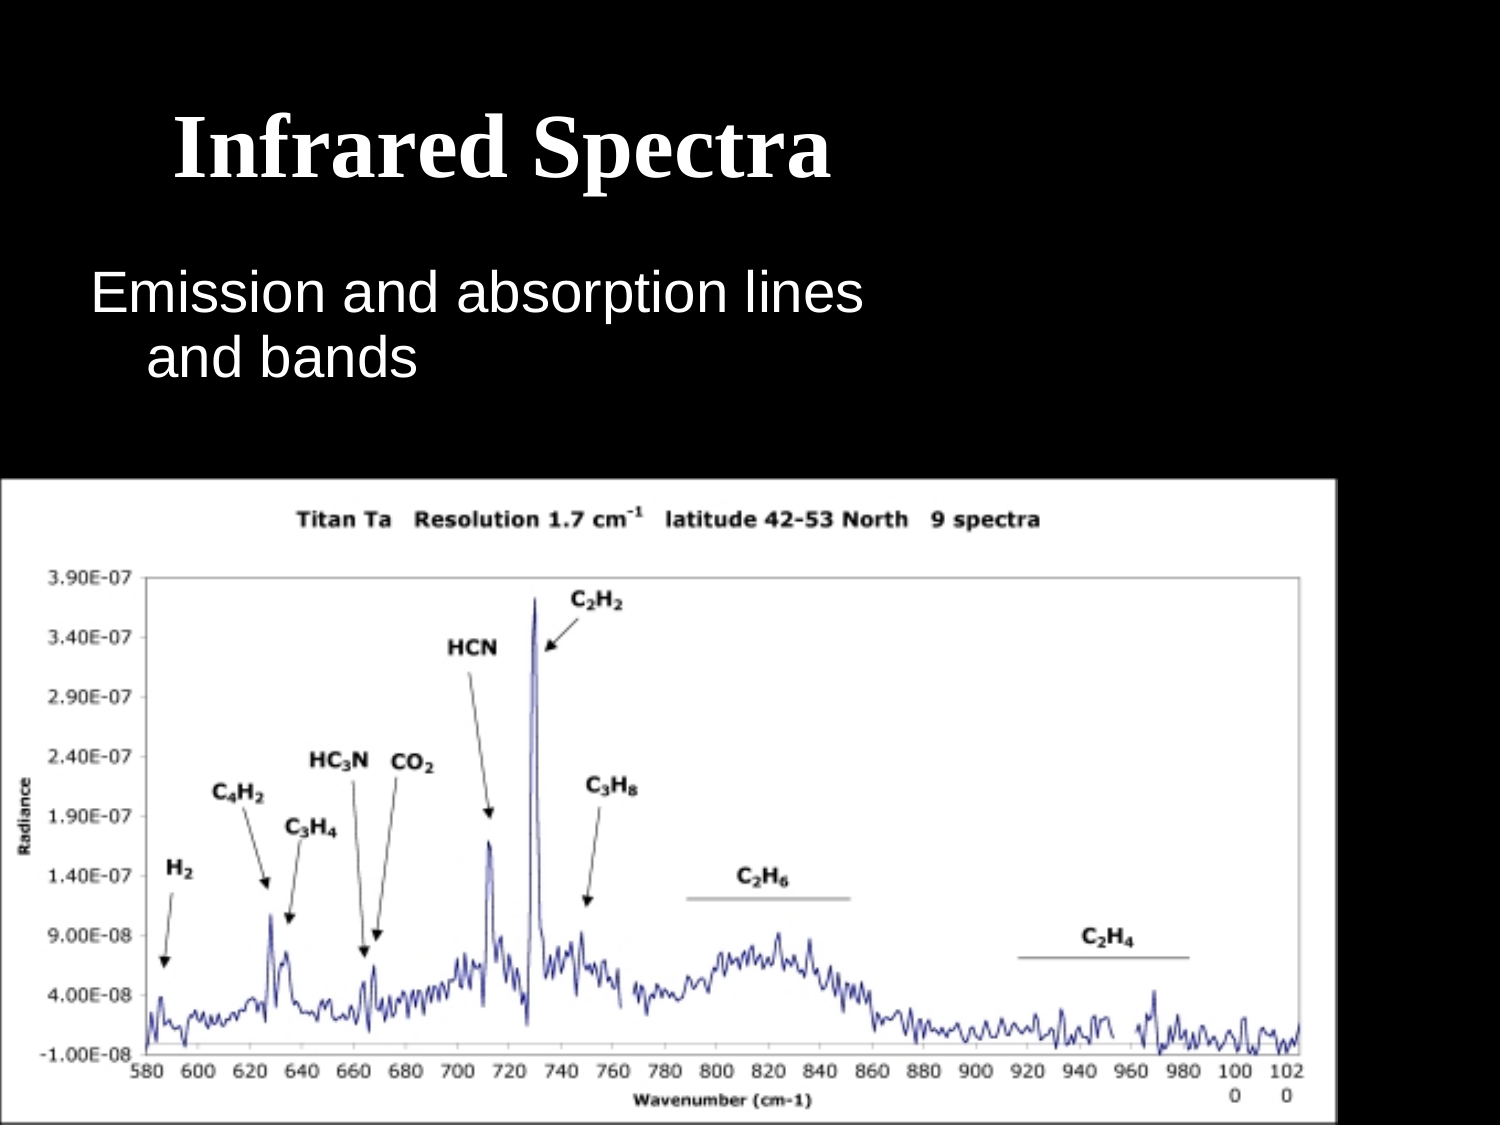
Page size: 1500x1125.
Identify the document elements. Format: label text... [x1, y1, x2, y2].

title Infrared Spectra [76, 57, 930, 252]
picture [0, 0, 1500, 1125]
list Emission and absorption lines and bands [74, 252, 950, 478]
